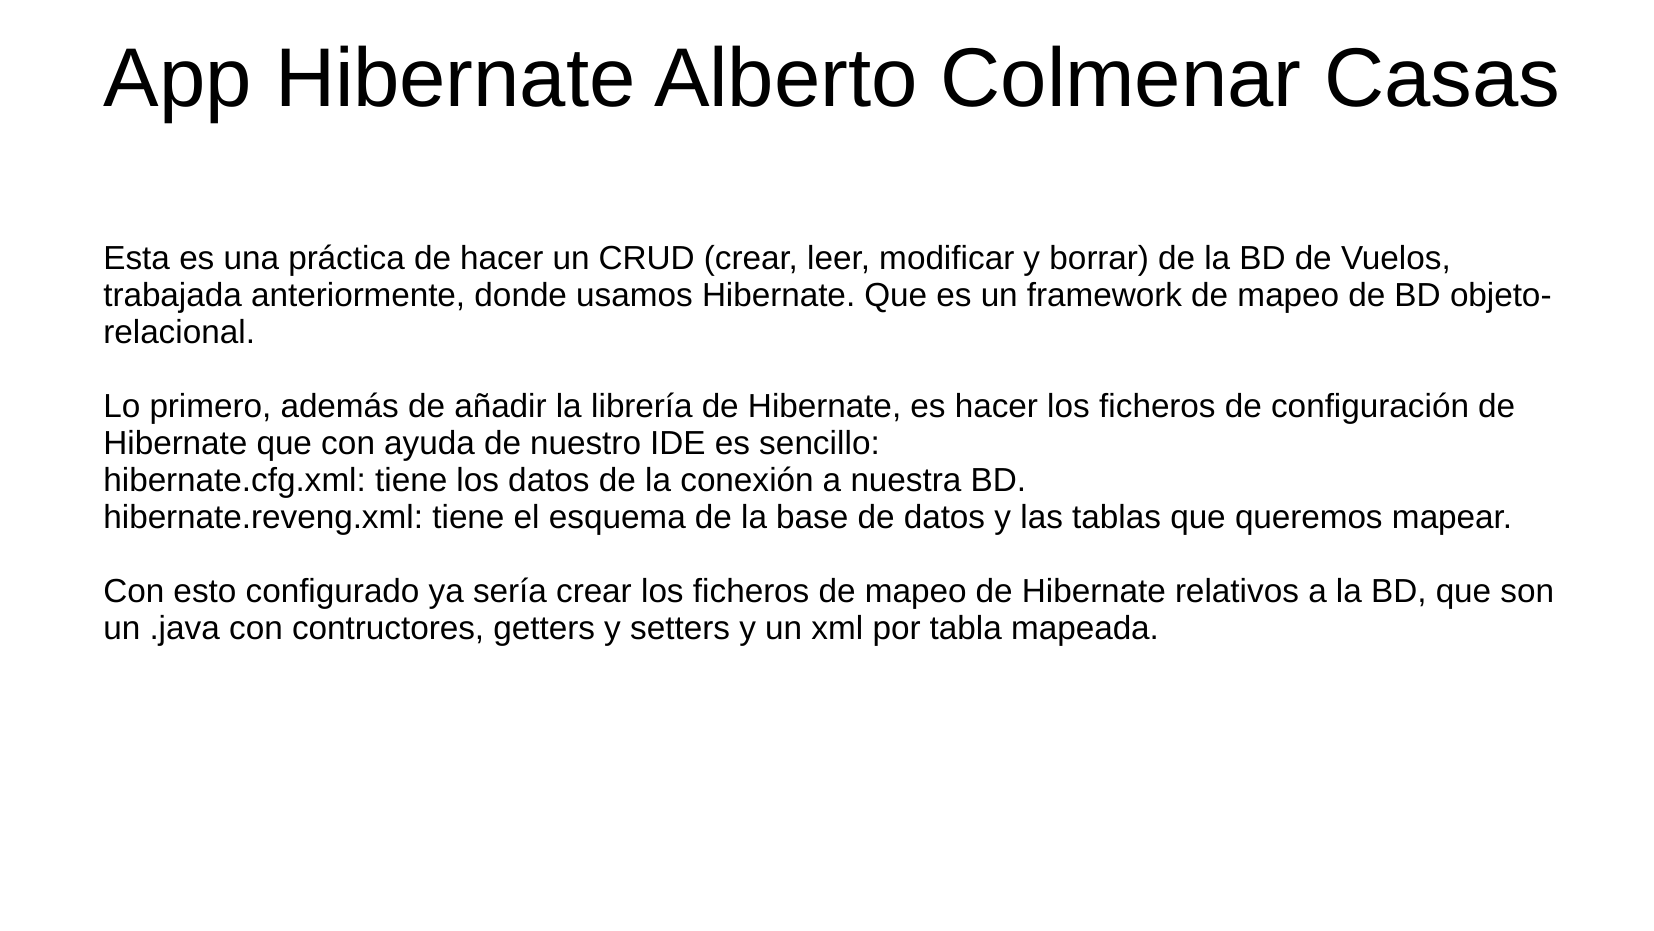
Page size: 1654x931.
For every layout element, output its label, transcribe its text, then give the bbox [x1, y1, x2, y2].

title App Hibernate Alberto Colmenar Casas [88, 0, 1577, 156]
text_box Esta es una práctica de hacer un CRUD (crear, leer, modificar y borrar) de la BD de Vuelos, trabajada anteriormente, donde usamos Hibernate. Que es un framework de mapeo de BD objeto-relacional. Lo primero, además de añadir la librería de Hibernate, es hacer los ficheros de configuración de Hibernate que con ayuda de nuestro IDE es sencillo: hibernate.cfg.xml: tiene los datos de la conexión a nuestra BD. hibernate.reveng.xml: tiene el esquema de la base de datos y las tablas que queremos mapear. Con esto configurado ya sería crear los ficheros de mapeo de Hibernate relativos a la BD, que son un .java con contructores, getters y setters y un xml por tabla mapeada. [88, 232, 1595, 692]
